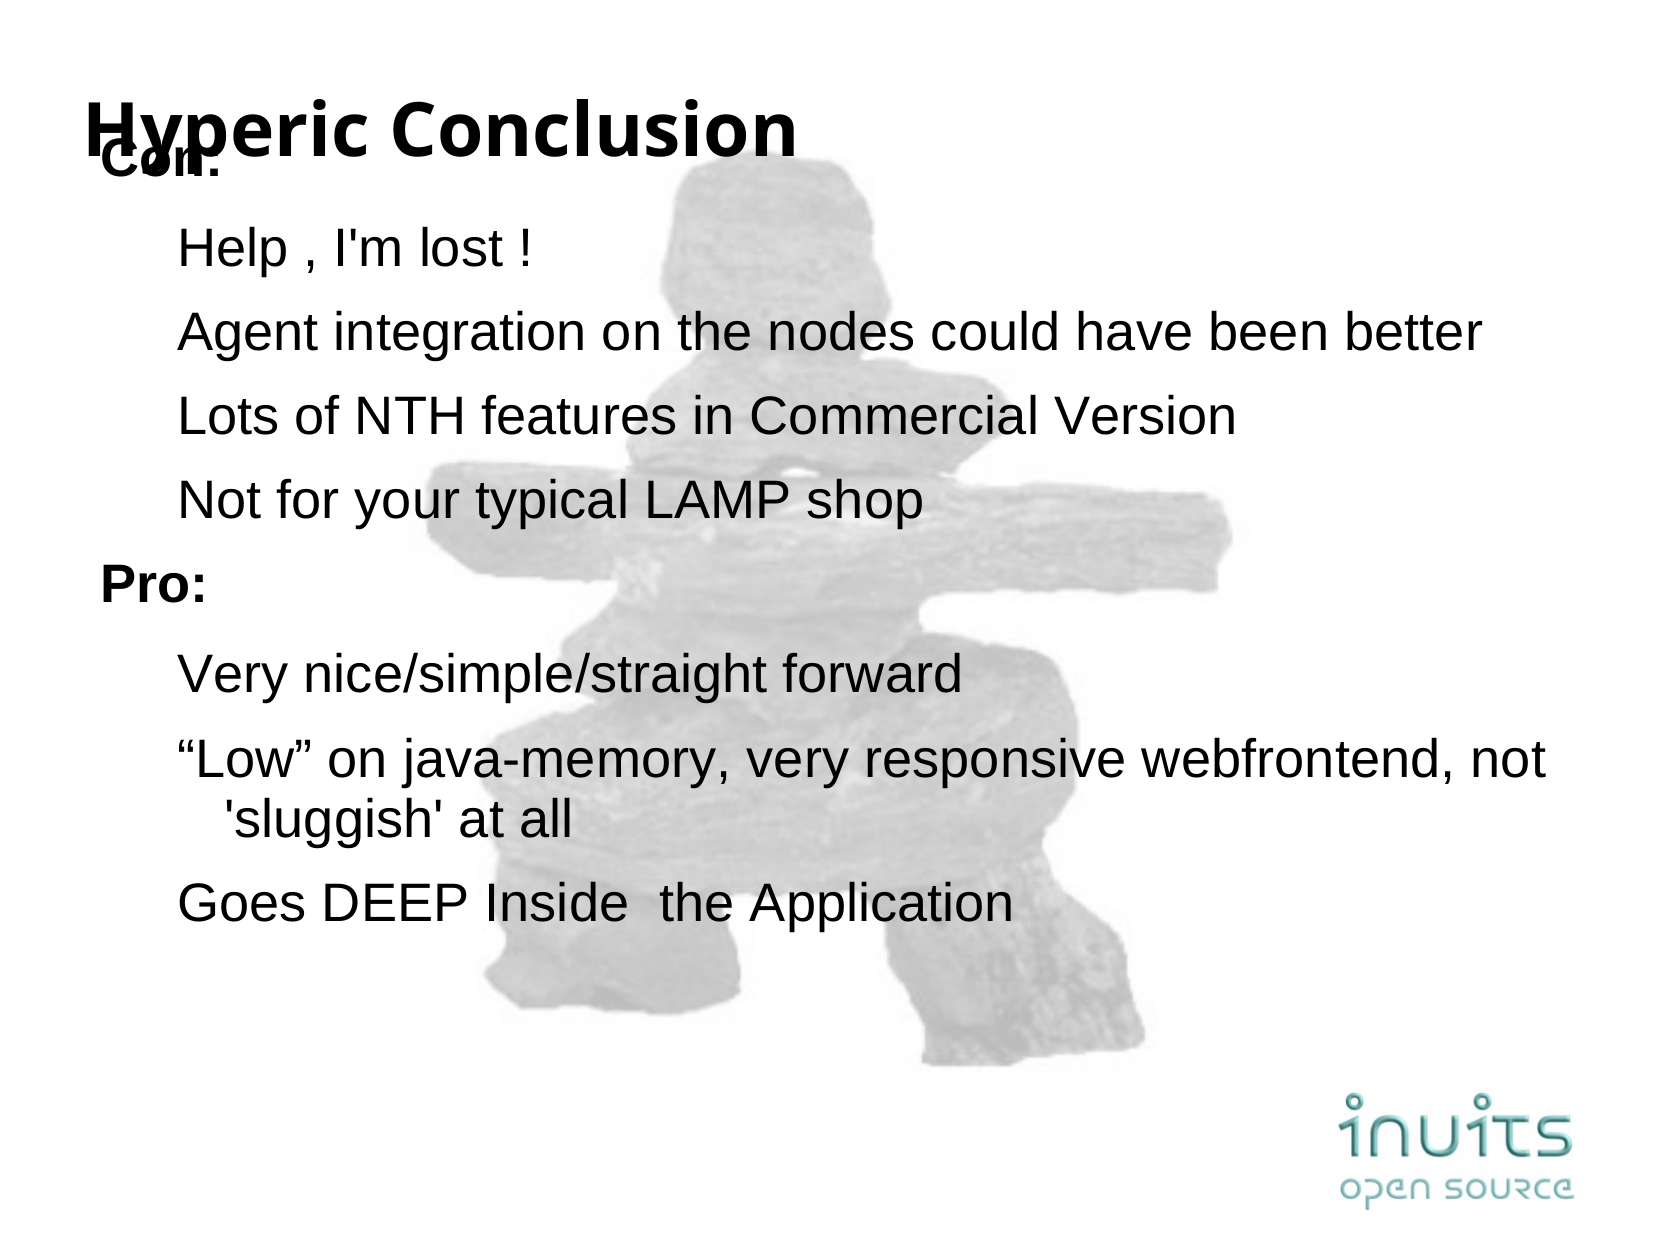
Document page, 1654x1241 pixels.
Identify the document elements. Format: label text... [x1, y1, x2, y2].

list Con: Help , I'm lost ! Agent integration on the nodes could have been better Lots of NTH features in Commercial Version Not for your typical LAMP shop Pro: Very nice/simple/straight forward “Low” on java-memory, very responsive webfrontend, not 'sluggish' at all Goes DEEP Inside the Application [82, 127, 1571, 1241]
title Hyperic Conclusion [82, 52, 1571, 127]
picture [1571, 1087, 1576, 1210]
